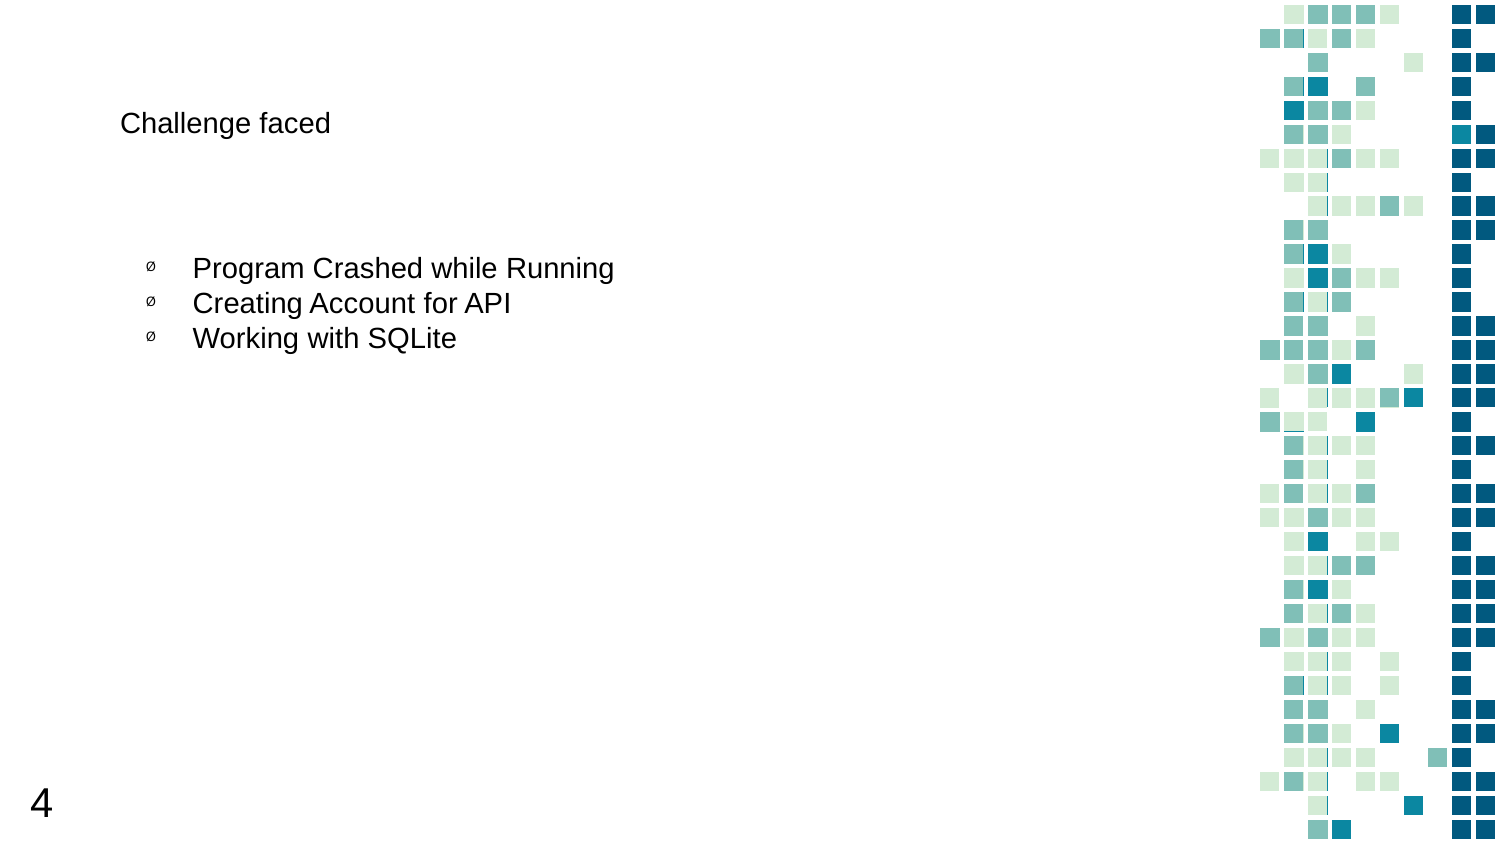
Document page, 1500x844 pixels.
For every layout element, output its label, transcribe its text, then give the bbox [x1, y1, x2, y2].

title Challenge faced [105, 13, 1215, 155]
slide_number <number> [15, 768, 105, 835]
text_box Program Crashed while Running Creating Account for API Working with SQLite [130, 241, 631, 362]
